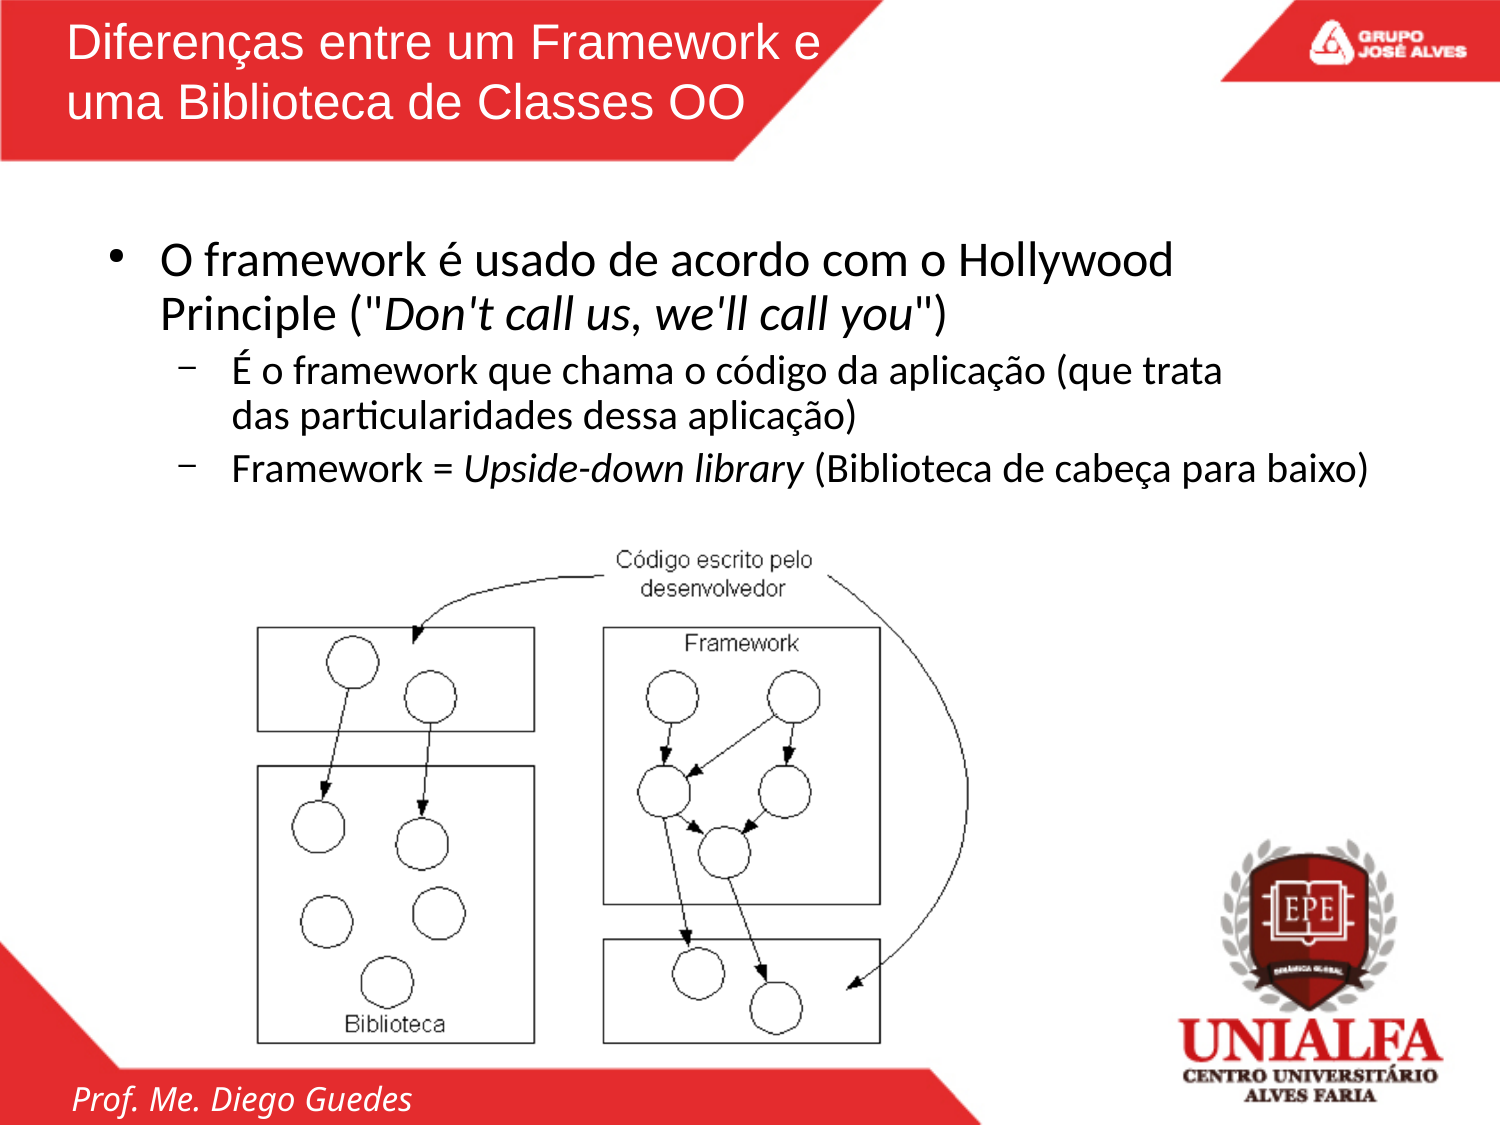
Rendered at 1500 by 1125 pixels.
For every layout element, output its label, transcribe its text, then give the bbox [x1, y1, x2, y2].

picture [0, 0, 1500, 1125]
list O framework é usado de acordo com o Hollywood Principle ("Don't call us, we'll call you") É o framework que chama o código da aplicação (que trata das particularidades dessa aplicação) Framework = Upside-down library (Biblioteca de cabeça para baixo) [75, 225, 1426, 933]
text_box Diferenças entre um Framework e uma Biblioteca de Classes OO [51, 1, 839, 198]
text_box Prof. Me. Diego Guedes [56, 1070, 711, 1125]
